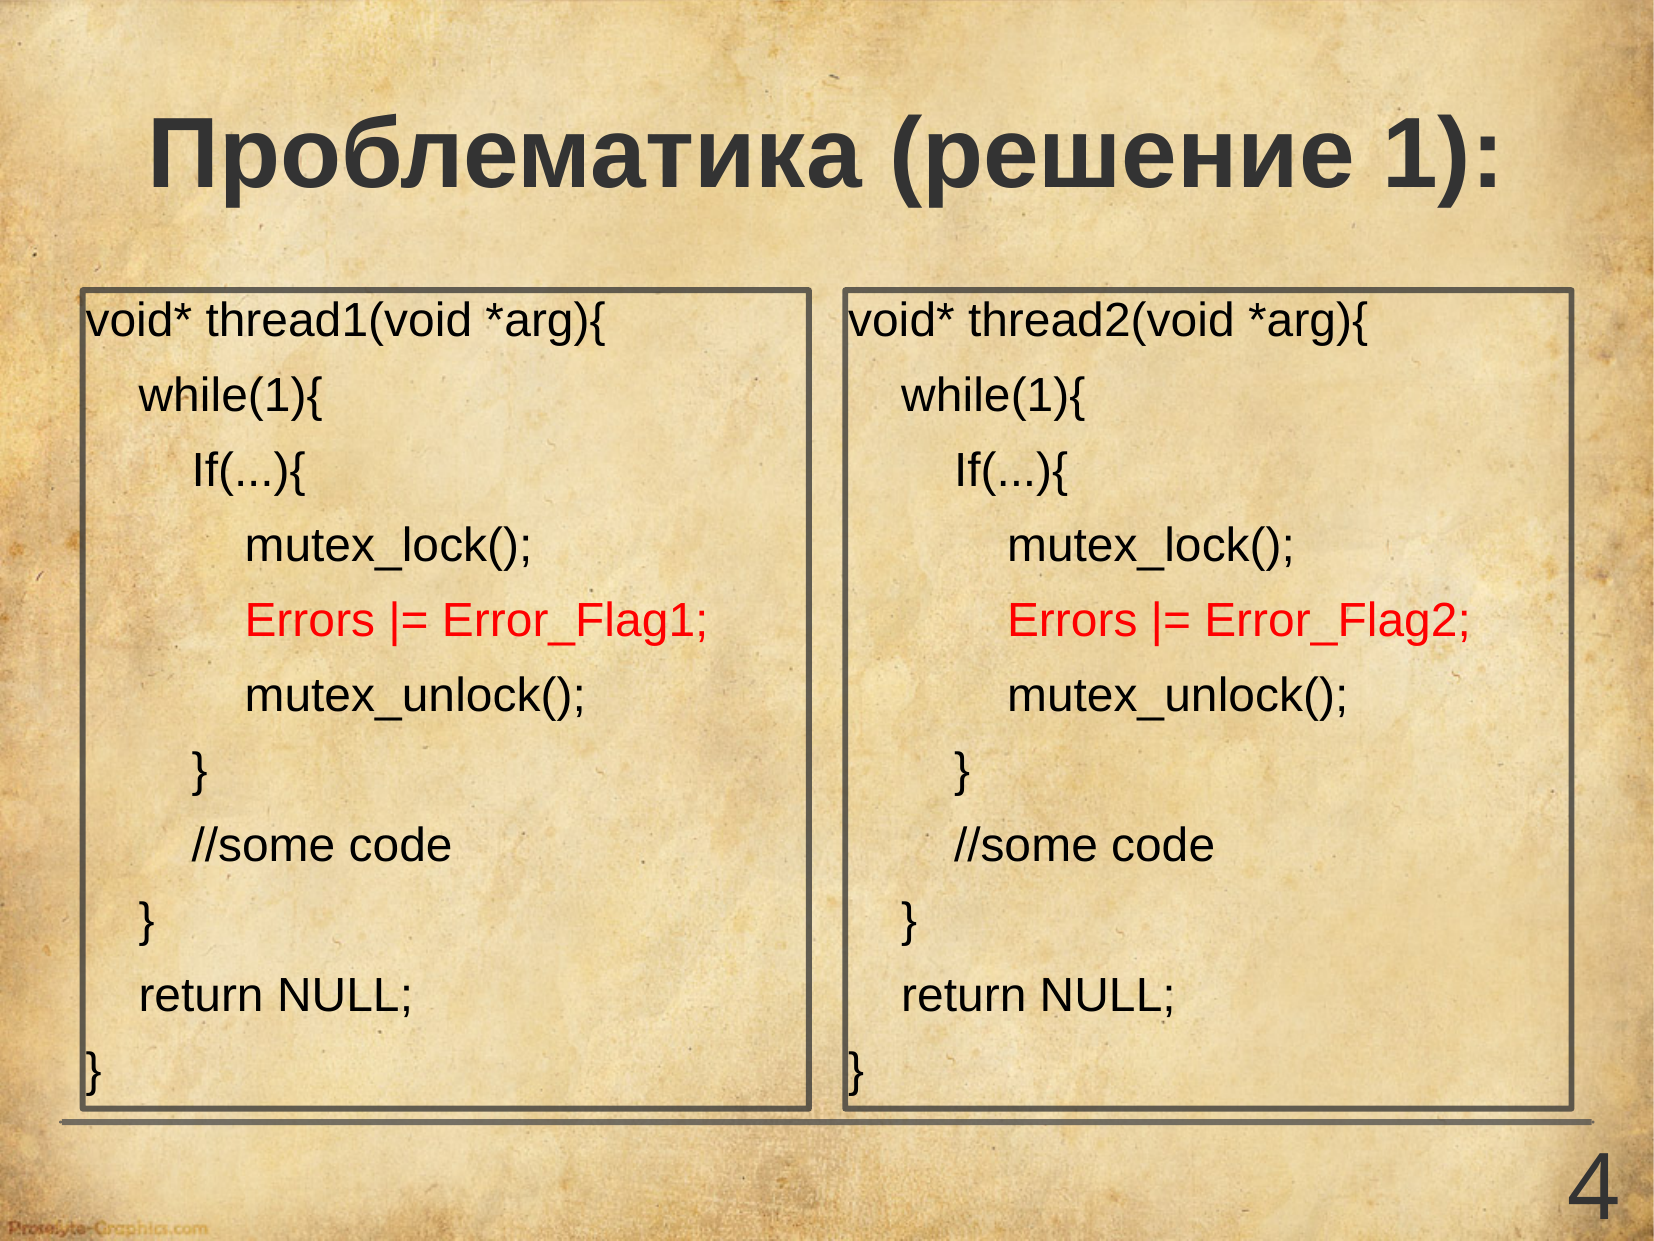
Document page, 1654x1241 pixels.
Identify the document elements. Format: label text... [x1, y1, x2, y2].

text_box <номер> [1553, 1114, 1648, 1236]
picture [0, 0, 1654, 1241]
list void* thread1(void *arg){ while(1){ If(...){ mutex_lock(); Errors |= Error_Flag1; mutex_unlock(); } //some code } return NULL; } [82, 290, 809, 1109]
list void* thread2(void *arg){ while(1){ If(...){ mutex_lock(); Errors |= Error_Flag2; mutex_unlock(); } //some code } return NULL; } [845, 290, 1572, 1109]
title Проблематика (решение 1): [82, 49, 1571, 257]
